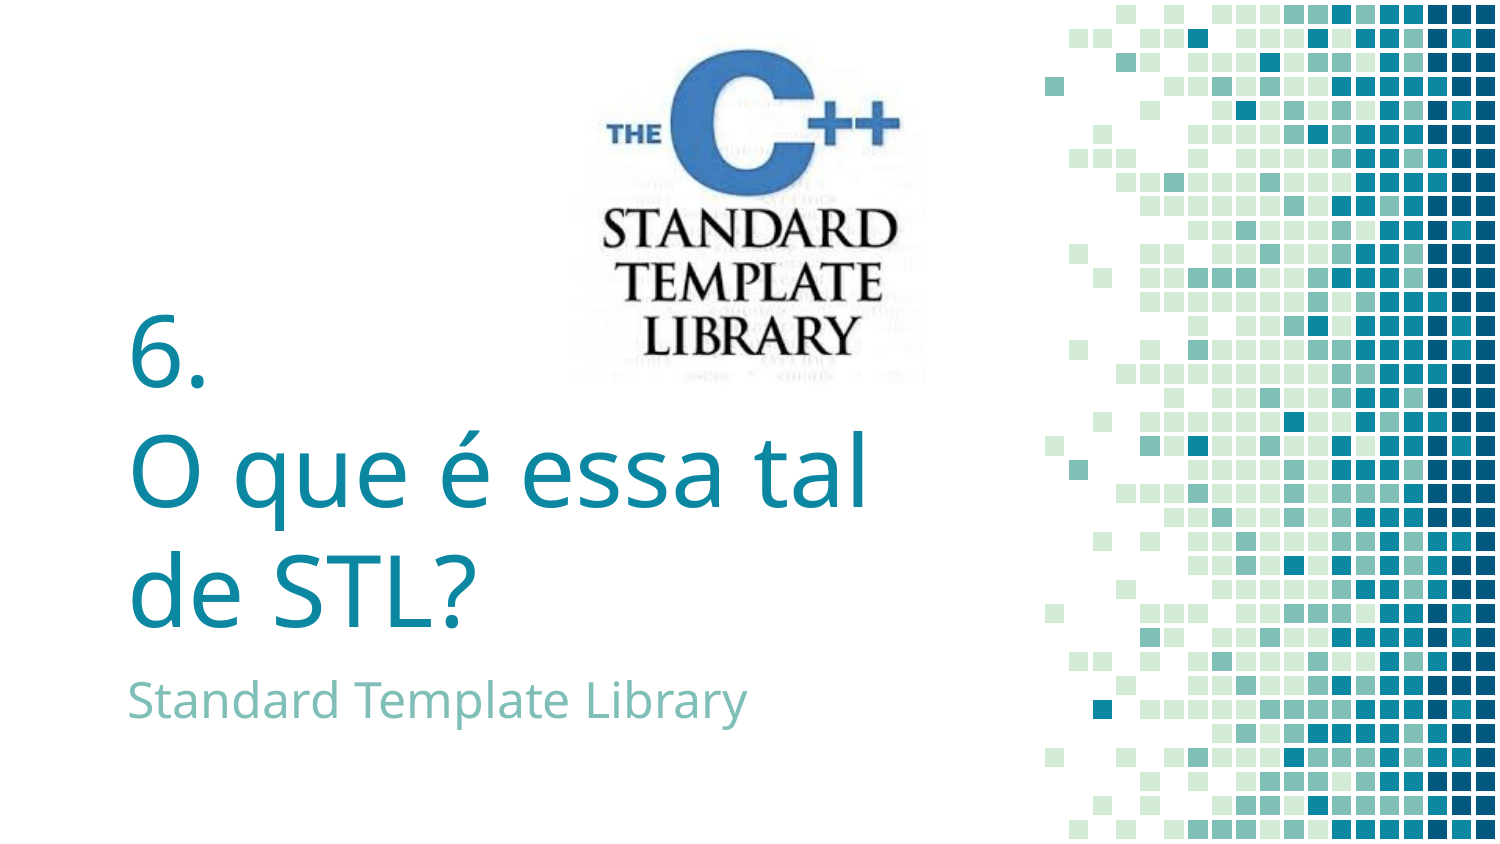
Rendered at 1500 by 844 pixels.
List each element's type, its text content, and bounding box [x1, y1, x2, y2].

subtitle Standard Template Library [112, 653, 977, 783]
title 6. O que é essa tal de STL? [112, 472, 977, 653]
picture [574, 32, 926, 385]
